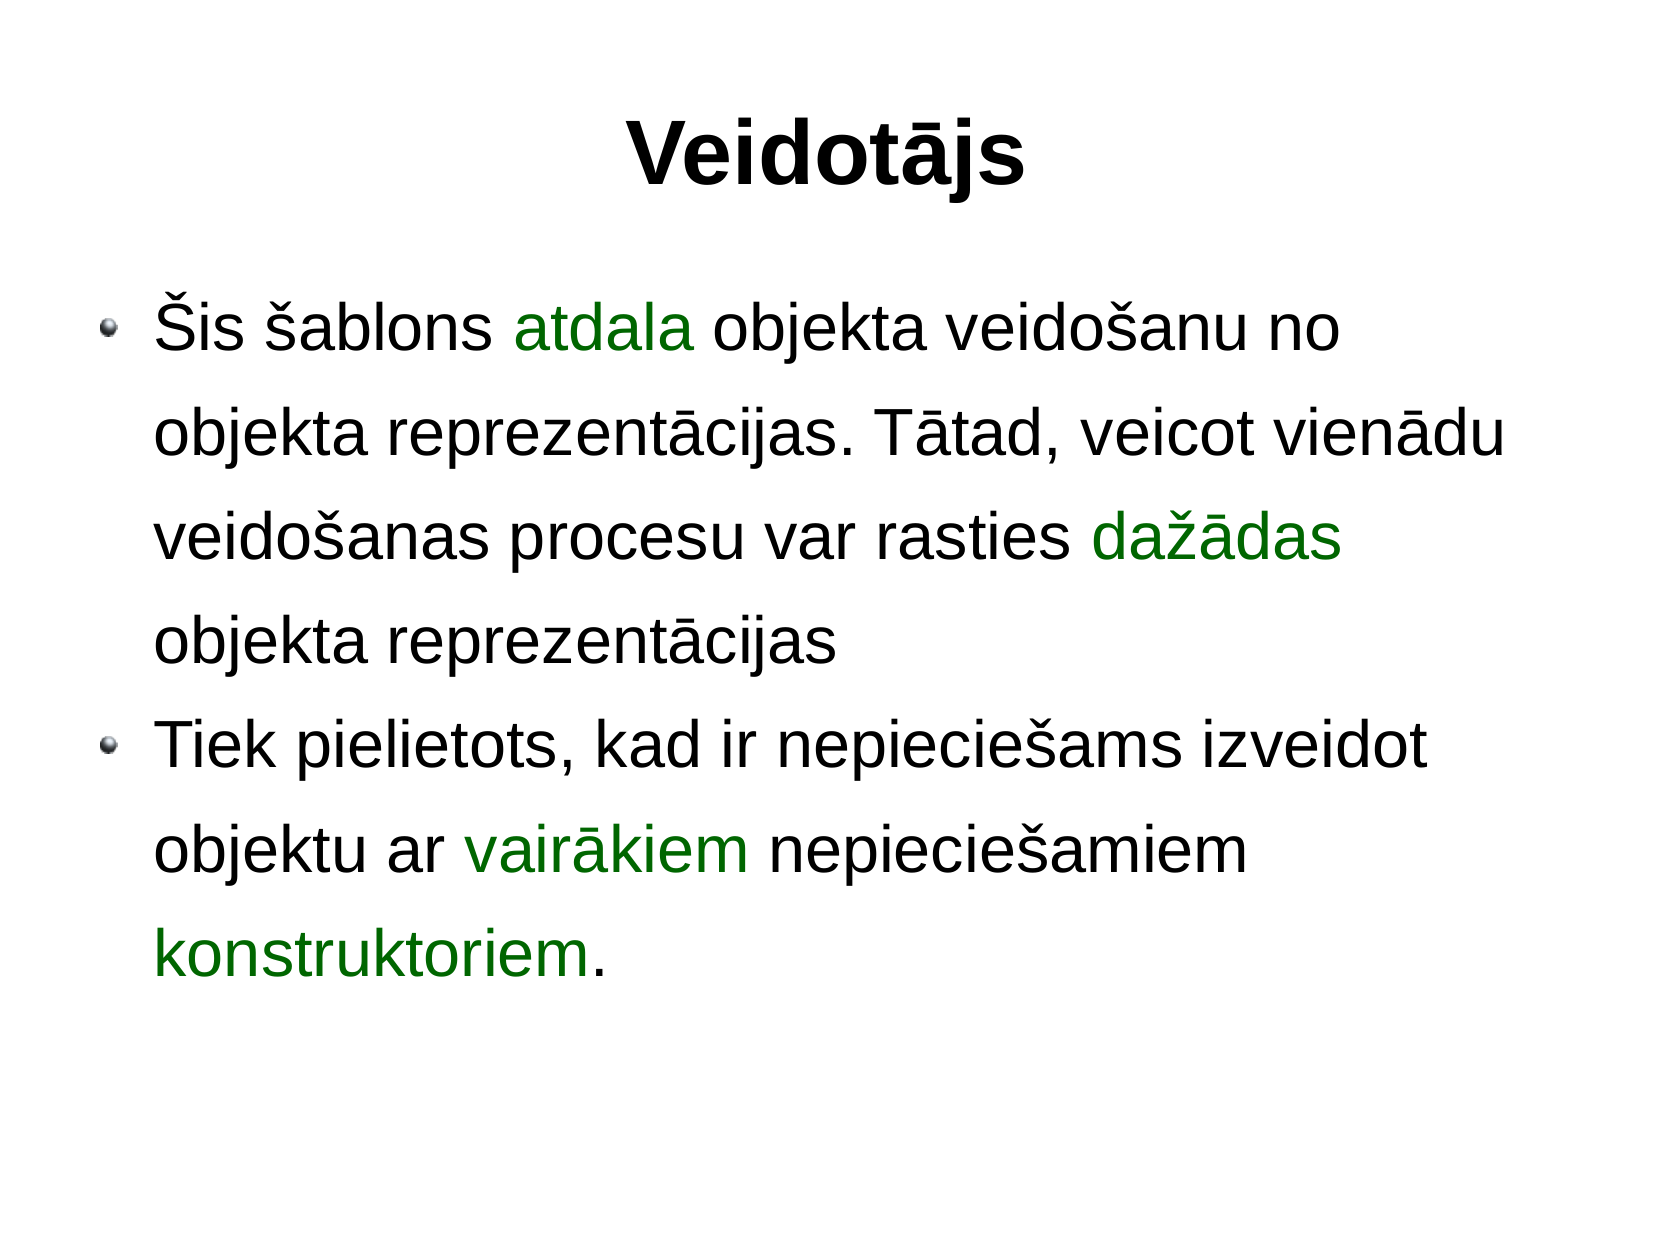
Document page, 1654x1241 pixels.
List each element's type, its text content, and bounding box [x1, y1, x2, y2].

list Šis šablons atdala objekta veidošanu no objekta reprezentācijas. Tātad, veicot vienādu veidošanas procesu var rasties dažādas objekta reprezentācijas Tiek pielietots, kad ir nepieciešams izveidot objektu ar vairākiem nepieciešamiem konstruktoriem. [82, 290, 1571, 1010]
title Veidotājs [82, 49, 1571, 257]
